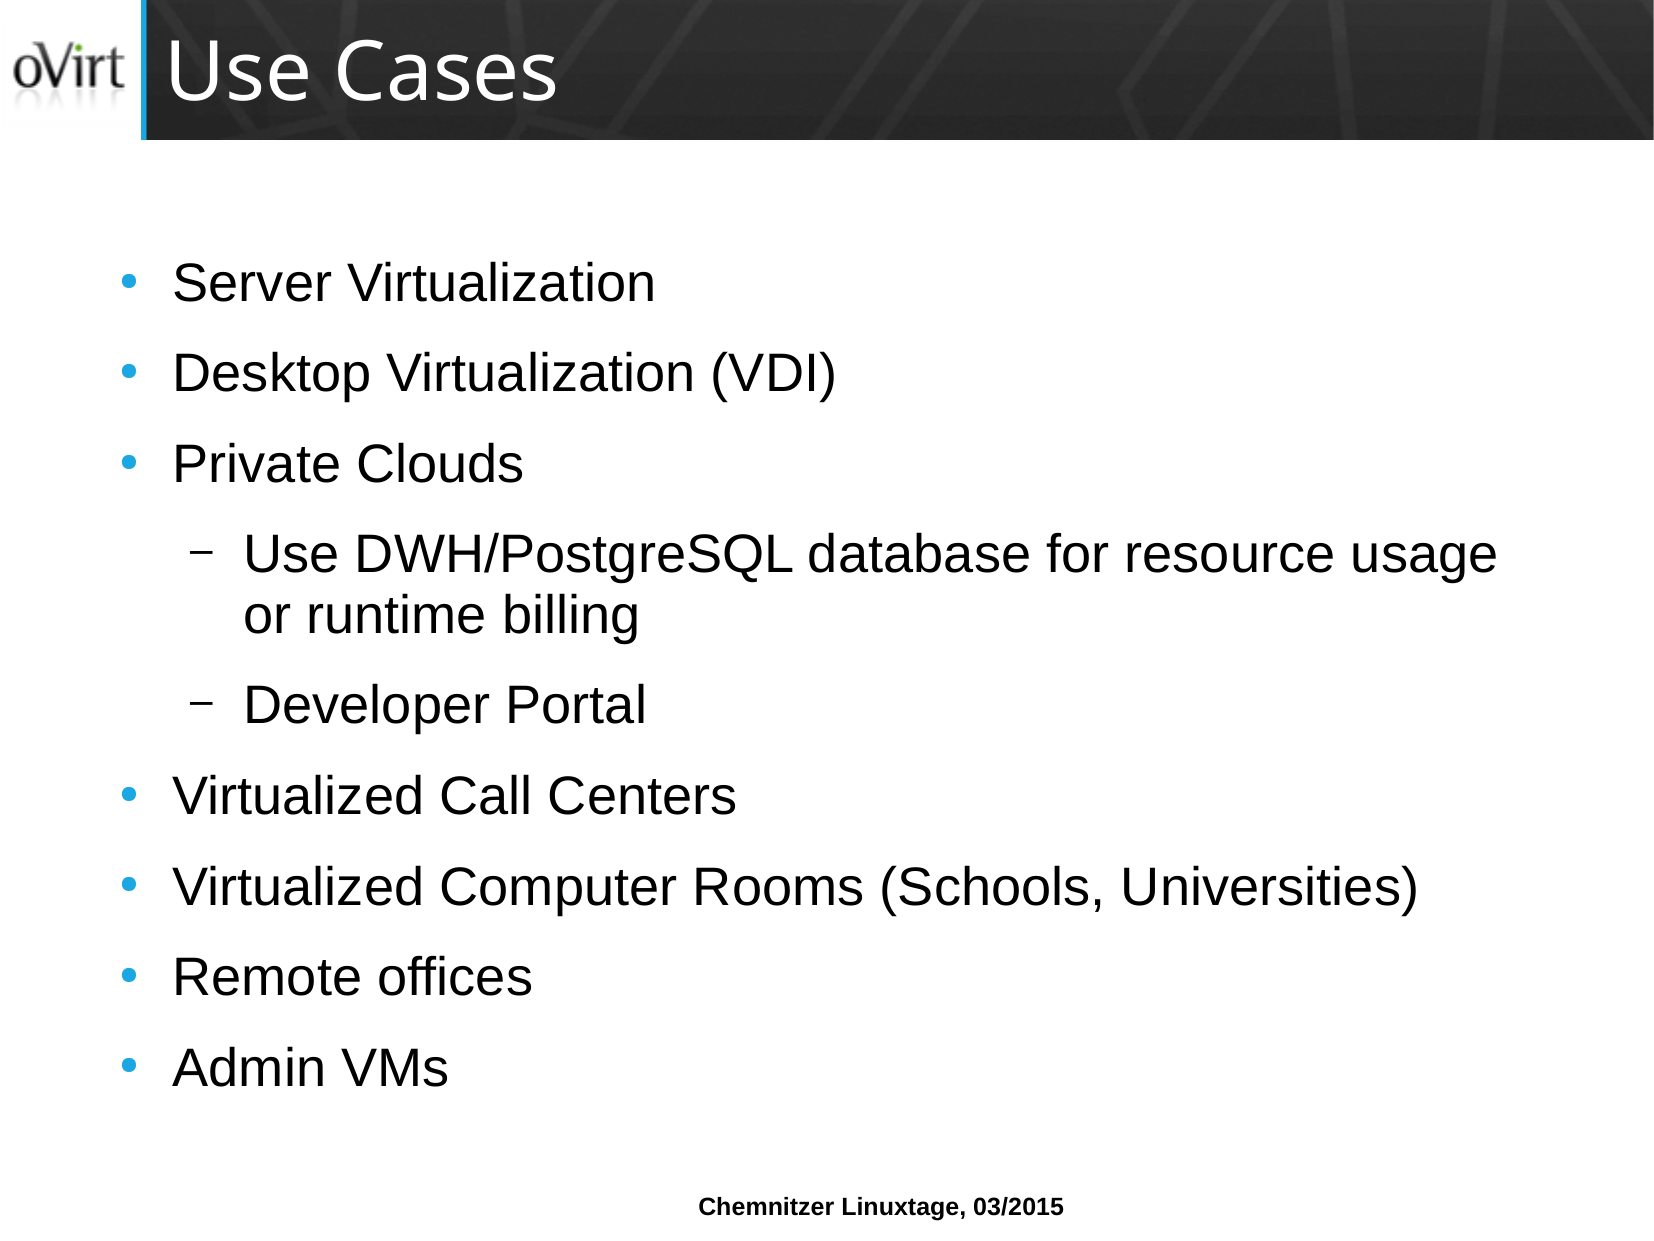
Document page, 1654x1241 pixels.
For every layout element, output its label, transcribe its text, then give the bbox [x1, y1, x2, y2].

picture [0, 0, 1654, 140]
text_box Server Virtualization Desktop Virtualization (VDI) Private Clouds Use DWH/PostgreSQL database for resource usage or runtime billing Developer Portal Virtualized Call Centers Virtualized Computer Rooms (Schools, Universities) Remote offices Admin VMs [86, 244, 1576, 1126]
title Use Cases [164, 18, 1653, 119]
